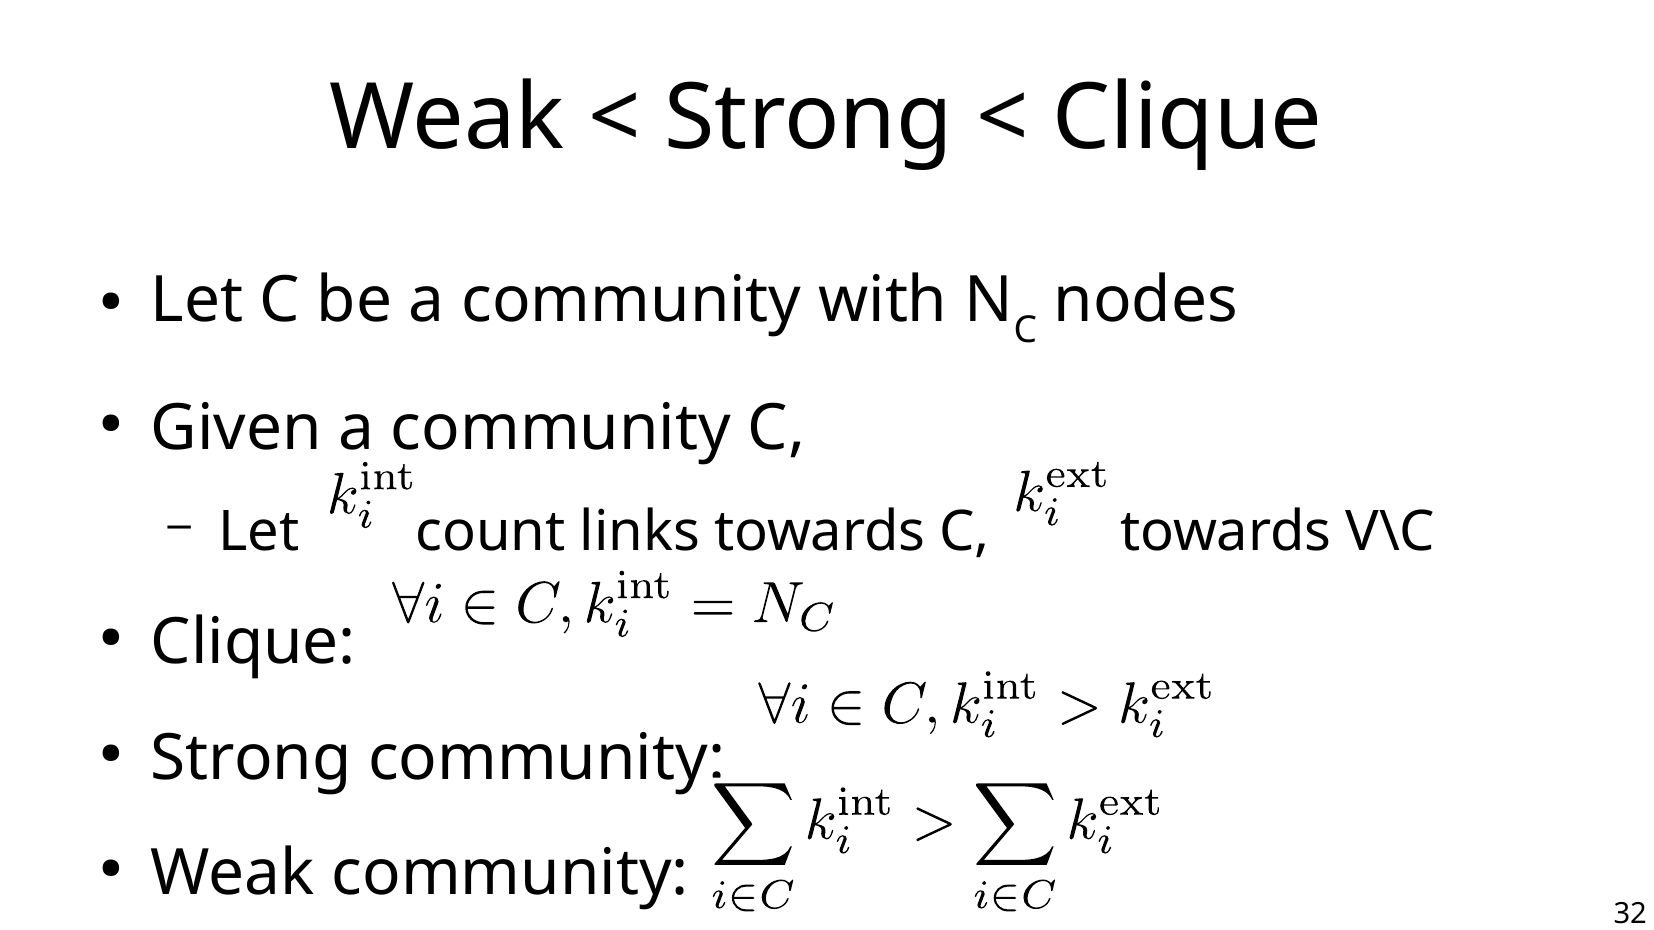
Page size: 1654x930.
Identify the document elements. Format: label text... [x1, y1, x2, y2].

list Let C be a community with NC nodes Given a community C, Let count links towards C, towards V\C Clique: Strong community: Weak community: [82, 252, 1571, 916]
text_box [758, 671, 1214, 738]
text_box [711, 777, 1162, 912]
title Weak < Strong < Clique [82, 1, 1571, 225]
text_box [392, 570, 835, 638]
text_box [326, 461, 415, 529]
text_box [1013, 461, 1109, 526]
